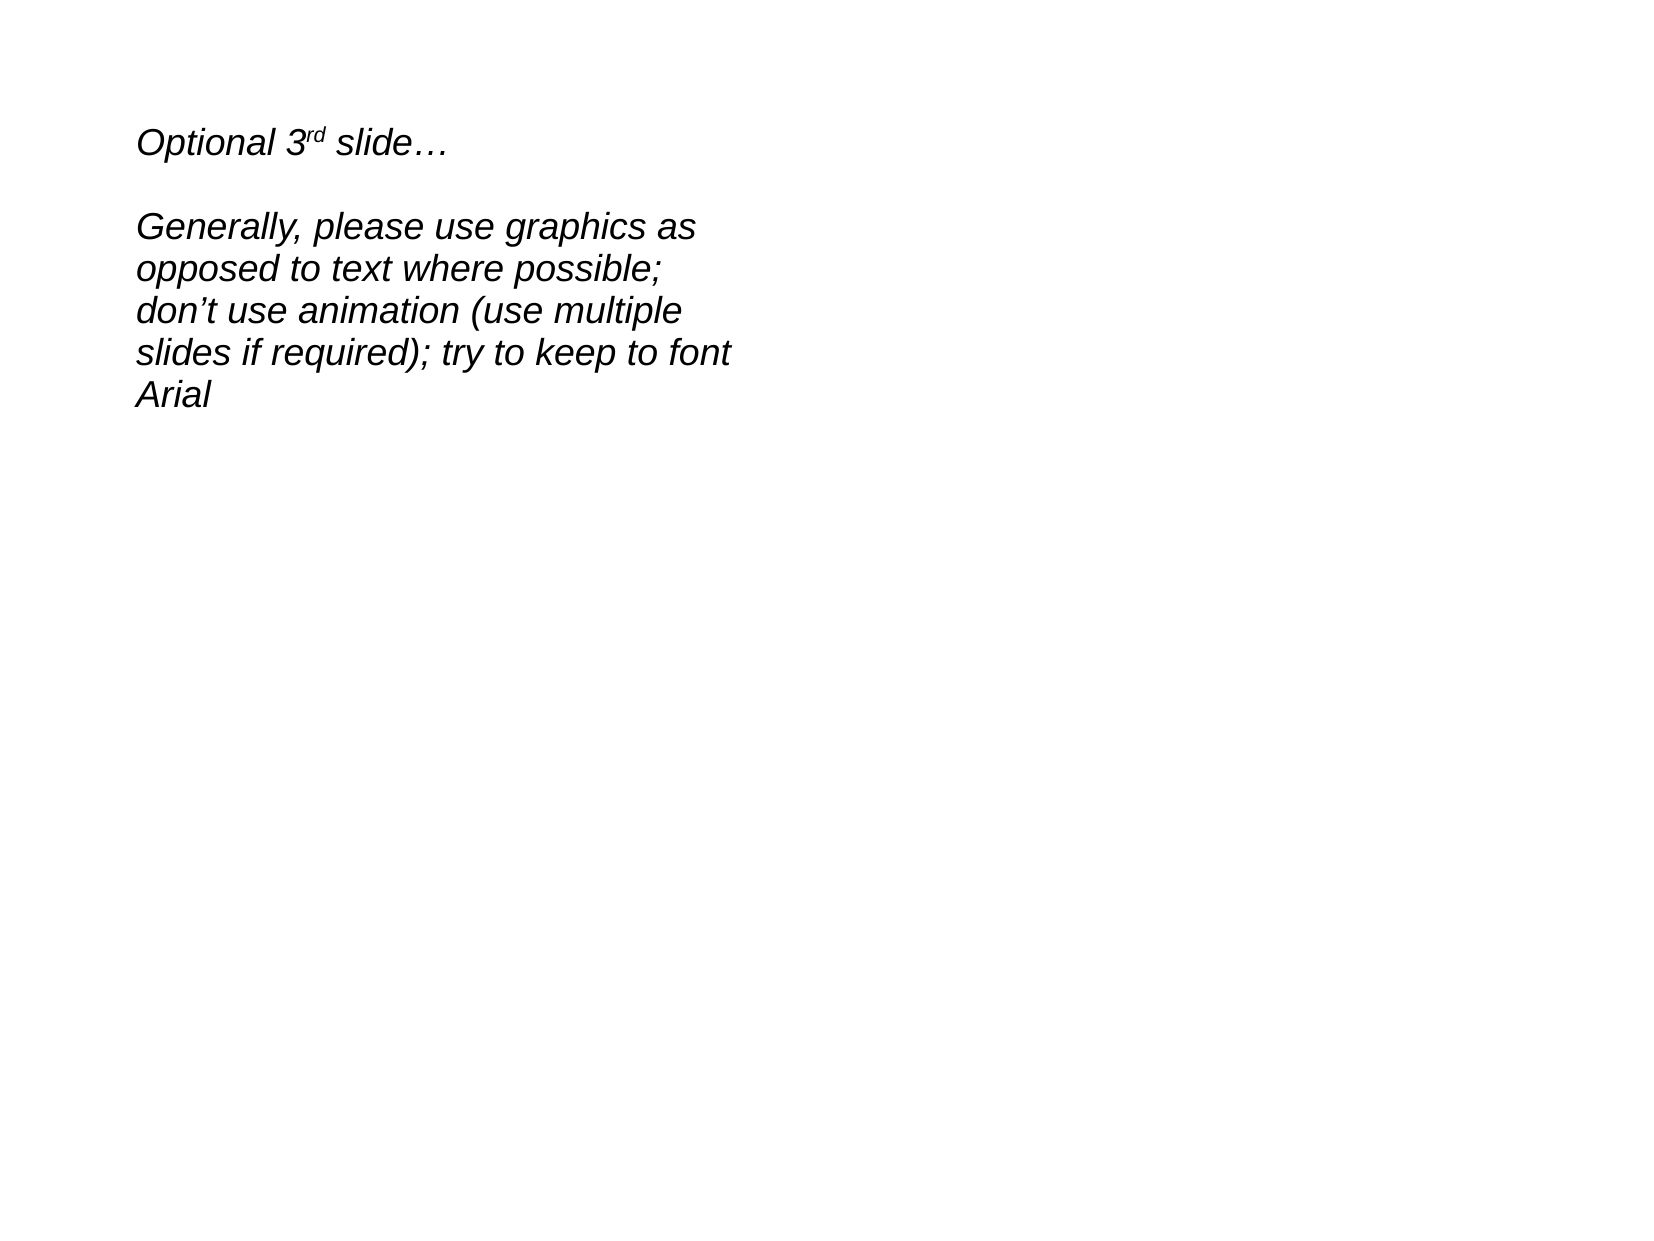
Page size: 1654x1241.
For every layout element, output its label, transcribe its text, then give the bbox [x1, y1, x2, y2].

text_box Optional 3rd slide… Generally, please use graphics as opposed to text where possible; don’t use animation (use multiple slides if required); try to keep to font Arial [121, 113, 756, 424]
